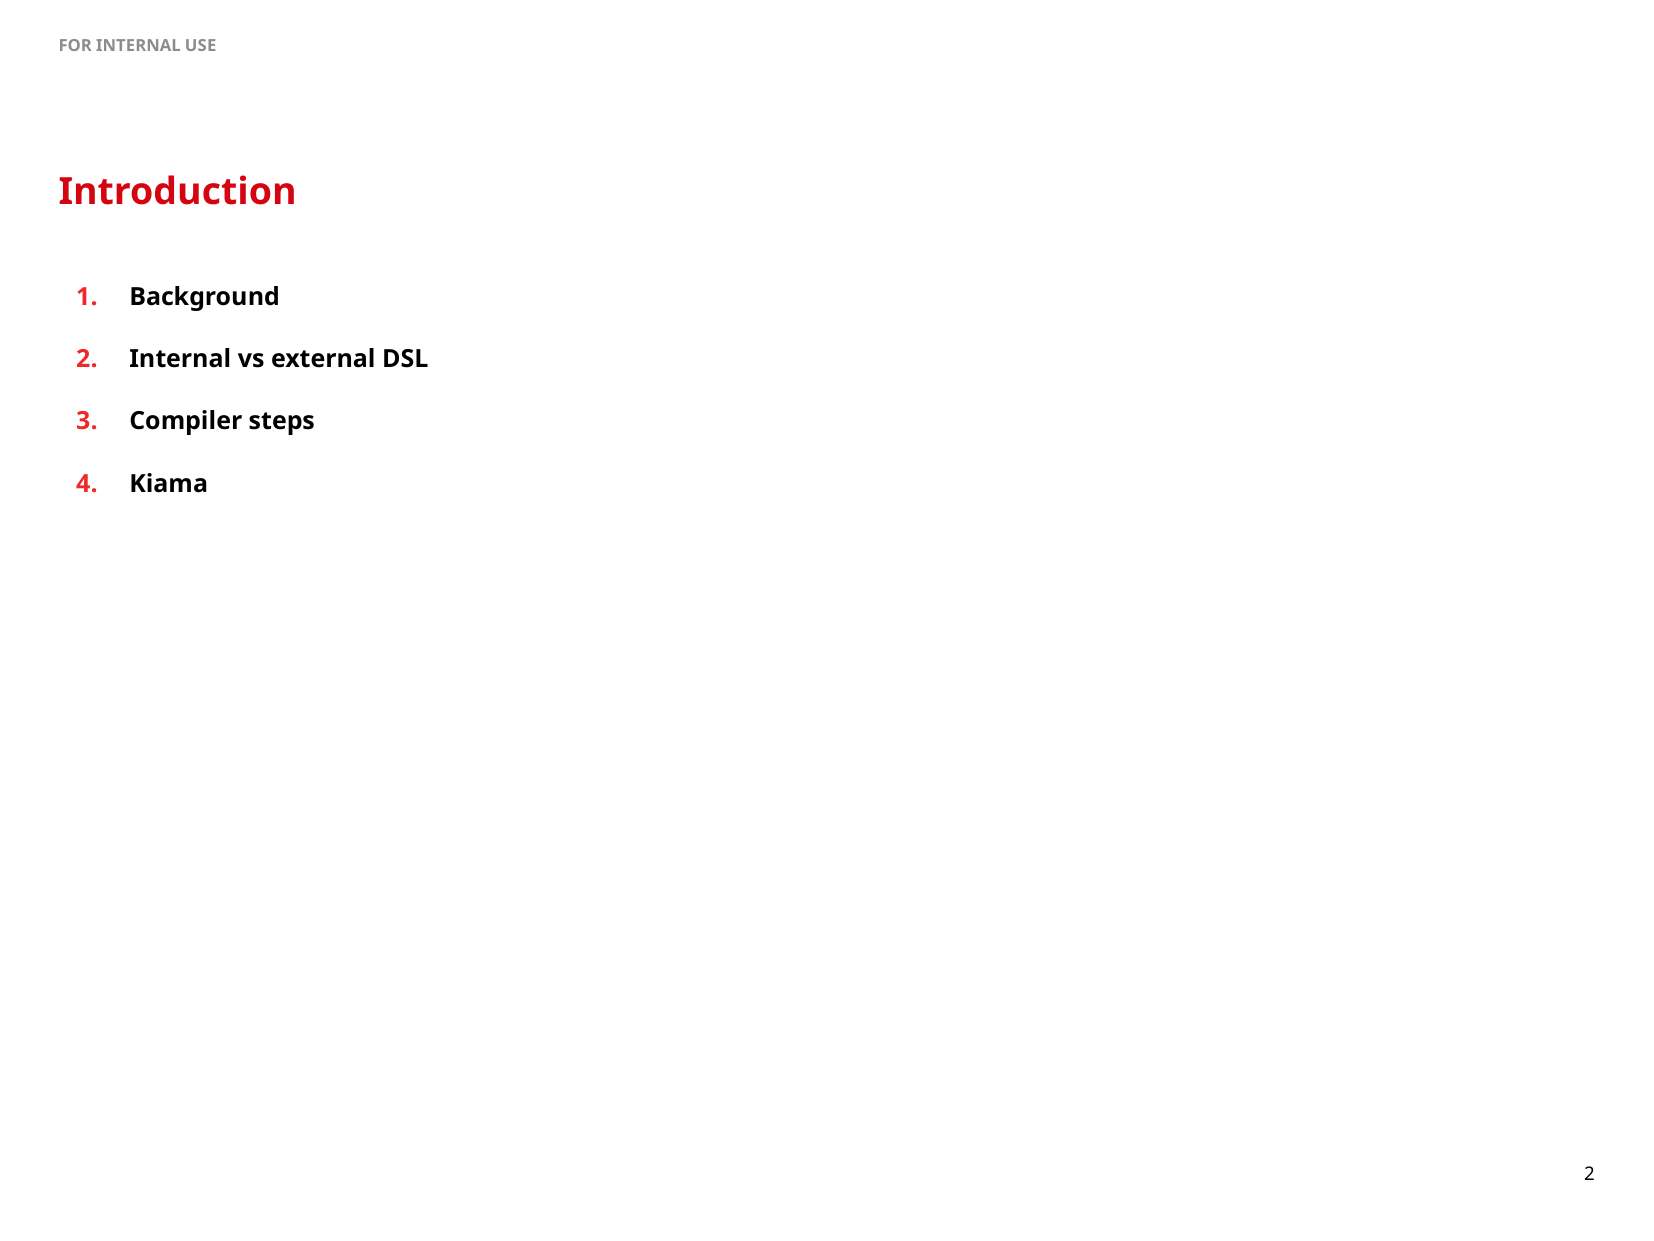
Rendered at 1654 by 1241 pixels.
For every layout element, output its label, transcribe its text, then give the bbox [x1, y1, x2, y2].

title Introduction [58, 92, 1595, 212]
slide_number 23 [1526, 1158, 1595, 1192]
list Background Internal vs external DSL Compiler steps Kiama [58, 277, 551, 1129]
